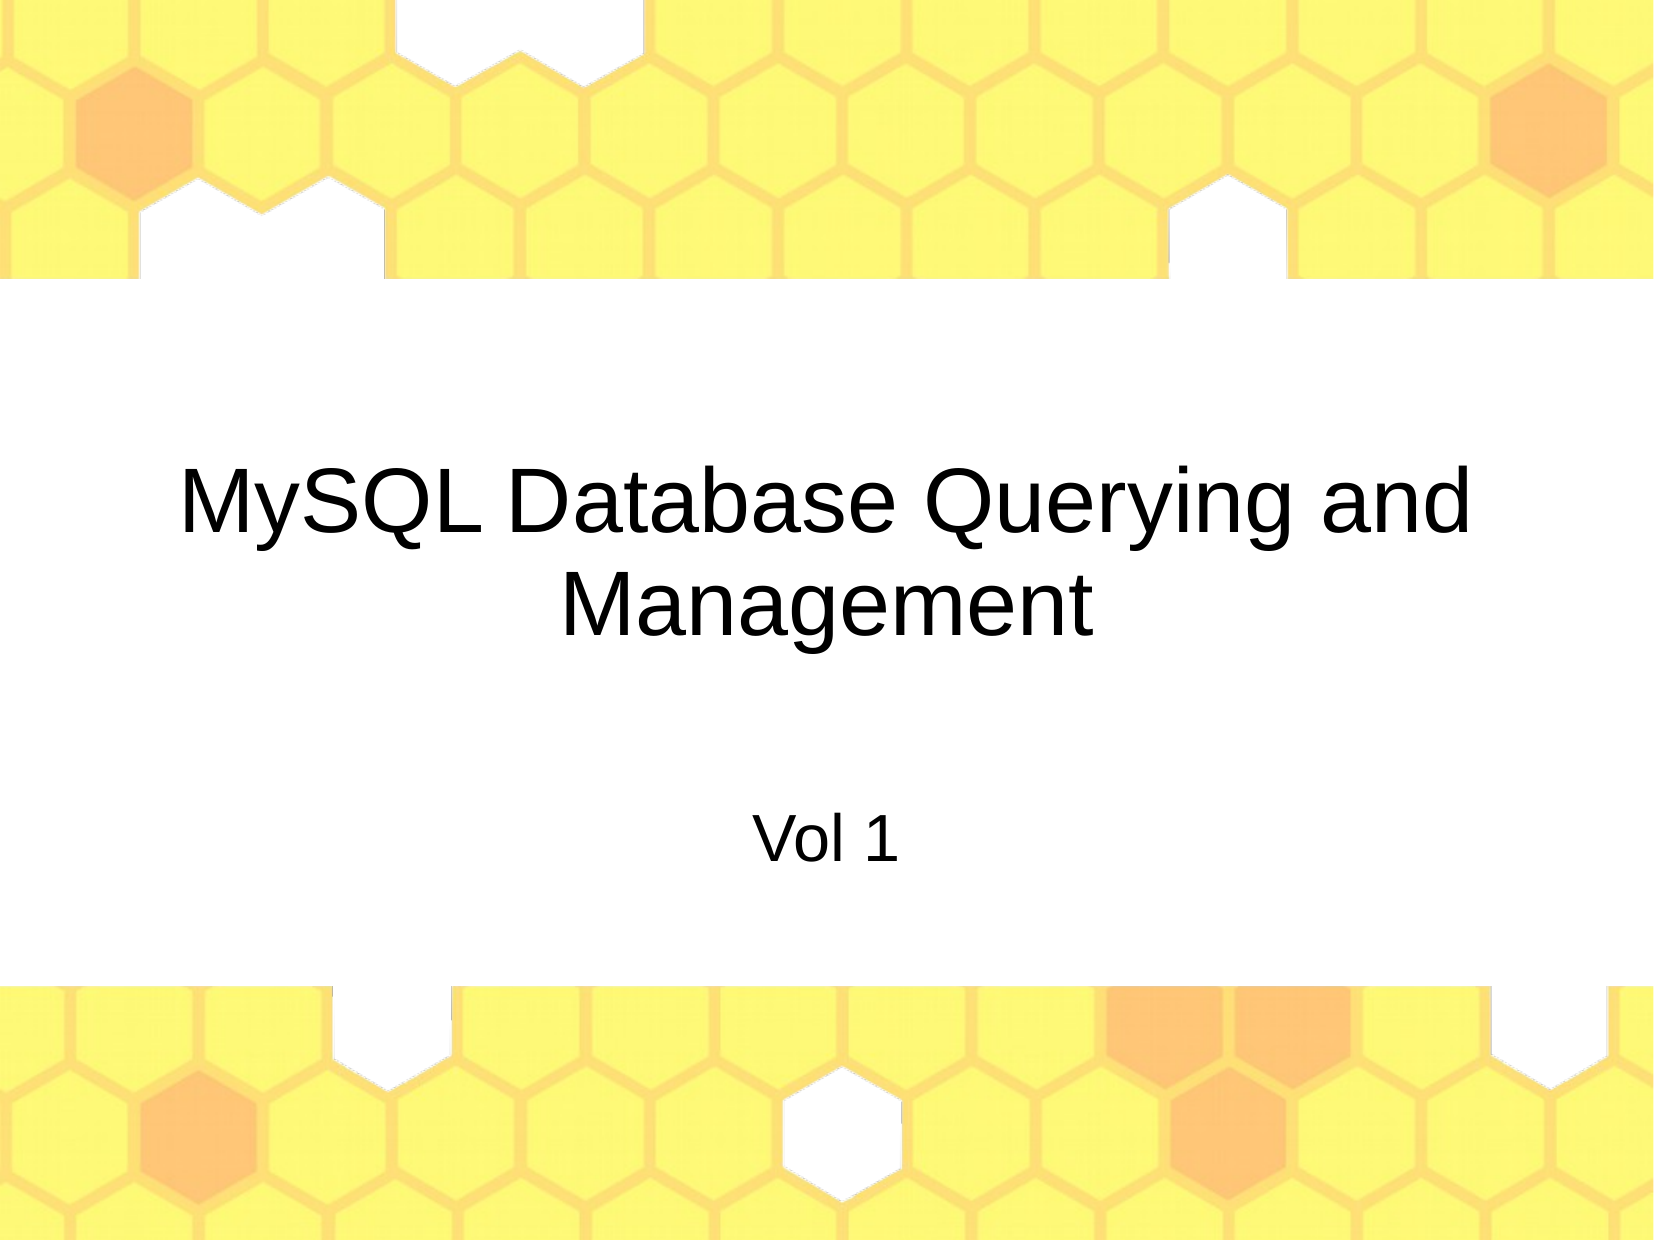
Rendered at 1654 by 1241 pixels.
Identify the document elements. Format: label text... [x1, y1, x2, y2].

picture [0, 986, 1654, 1240]
title MySQL Database Querying and Management [82, 418, 1571, 686]
subtitle Vol 1 [82, 744, 1571, 934]
picture [0, 0, 1654, 279]
